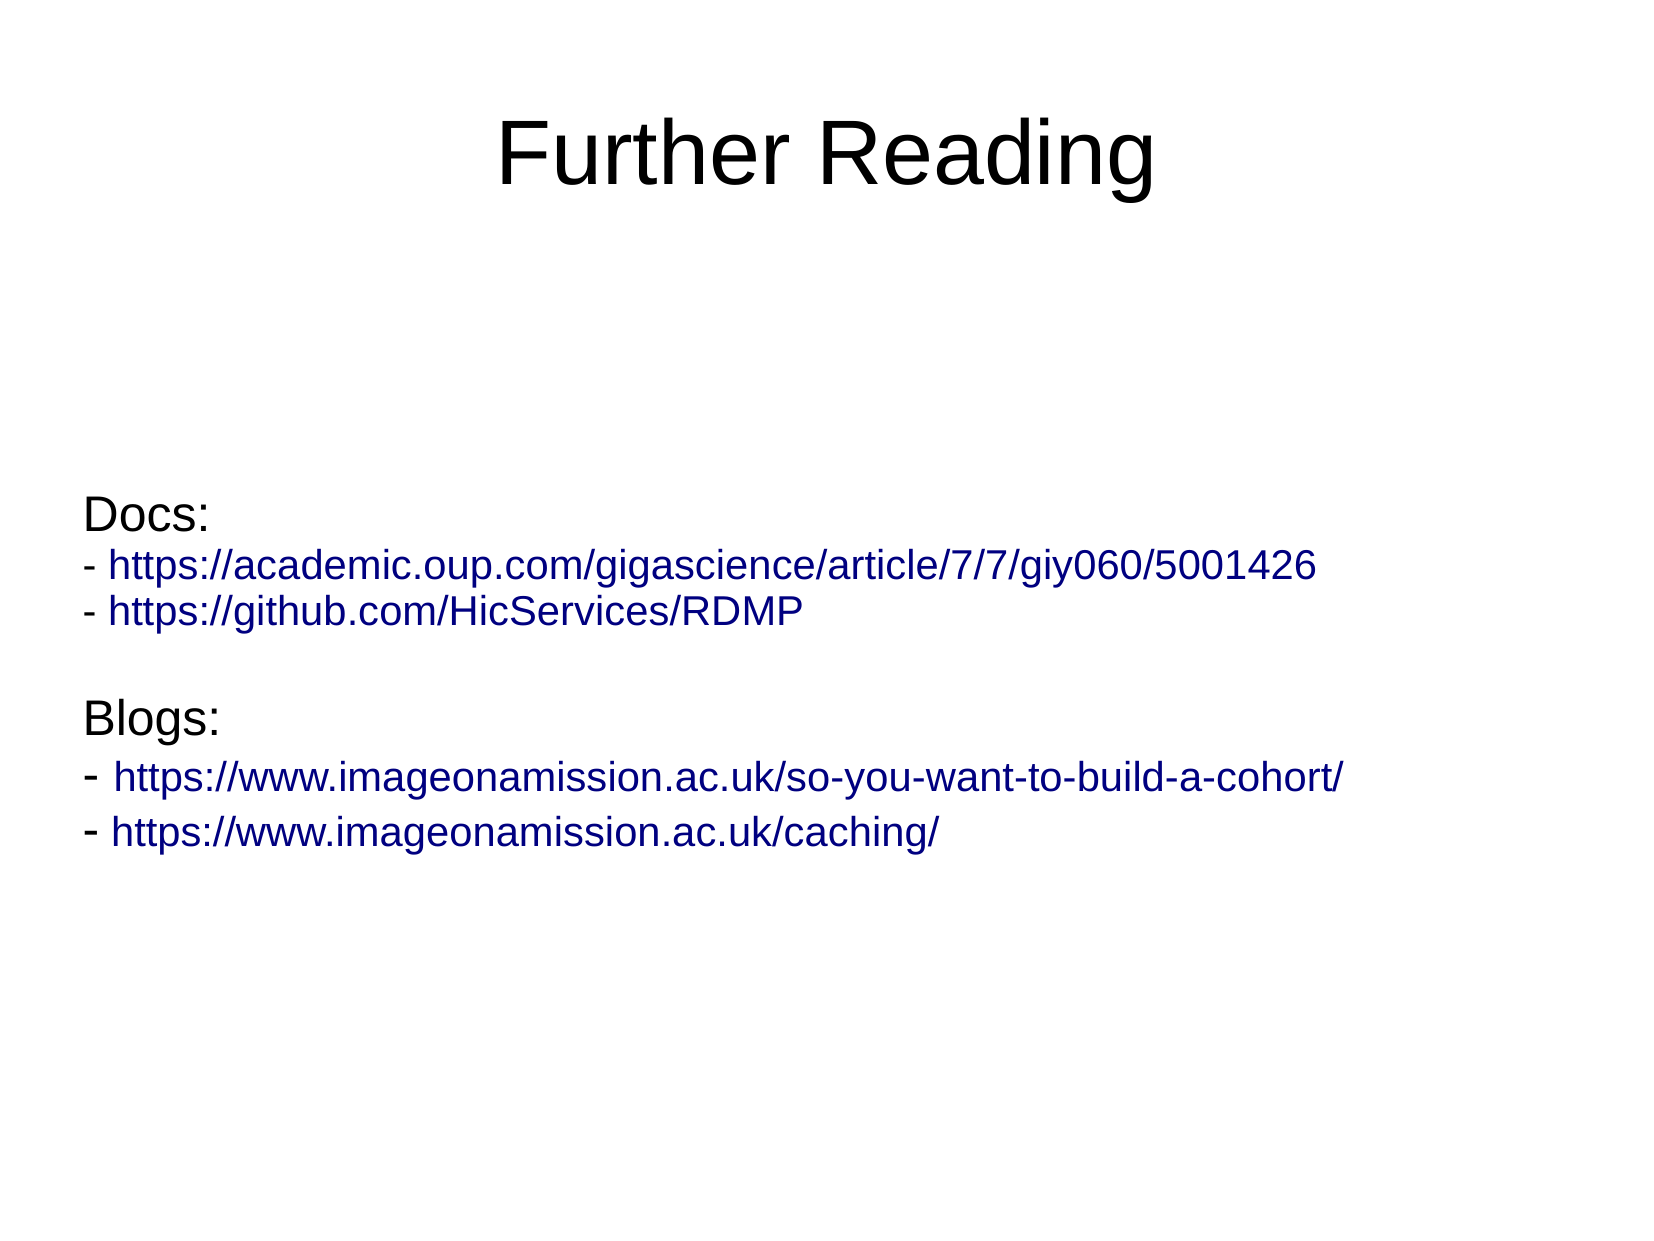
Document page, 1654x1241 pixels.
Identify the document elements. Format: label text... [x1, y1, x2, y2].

title Further Reading [82, 49, 1571, 257]
subtitle Docs: - https://academic.oup.com/gigascience/article/7/7/giy060/5001426 - https://github.com/HicServices/RDMP Blogs: - https://www.imageonamission.ac.uk/so-you-want-to-build-a-cohort/ - https://www.imageonamission.ac.uk/caching/ [82, 290, 1571, 1109]
